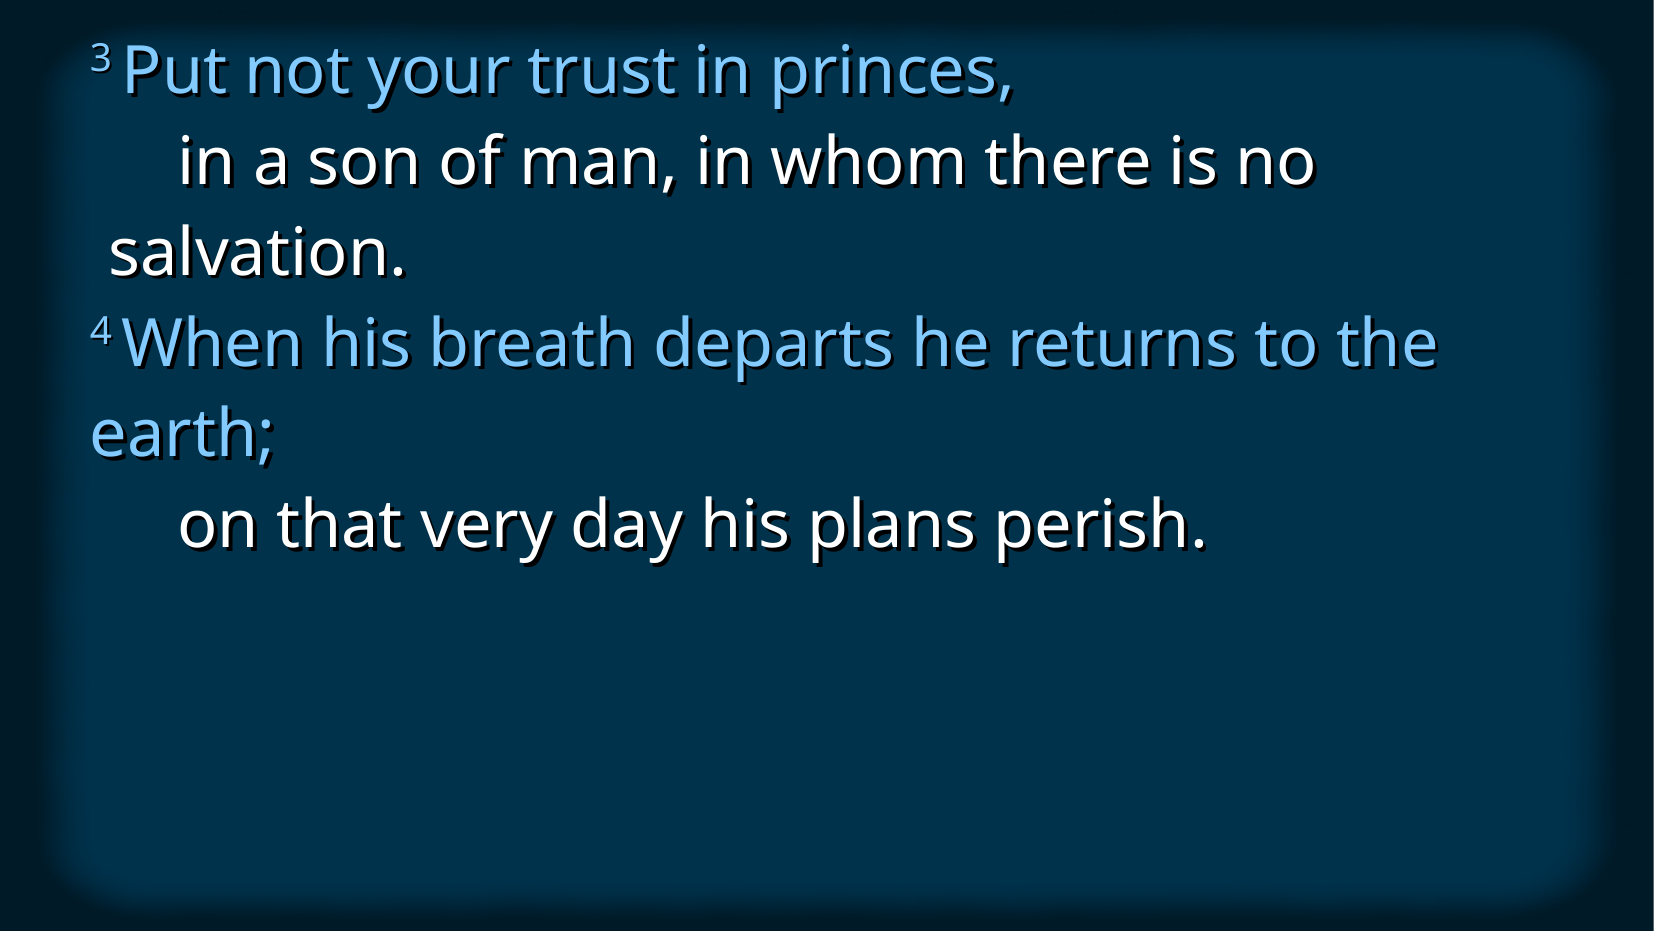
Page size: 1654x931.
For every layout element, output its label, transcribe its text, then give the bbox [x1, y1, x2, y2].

picture [0, 0, 1654, 931]
text_box 3 Put not your trust in princes, in a son of man, in whom there is no salvation. 4 When his breath departs he returns to the earth; on that very day his plans perish. [75, 15, 1576, 385]
